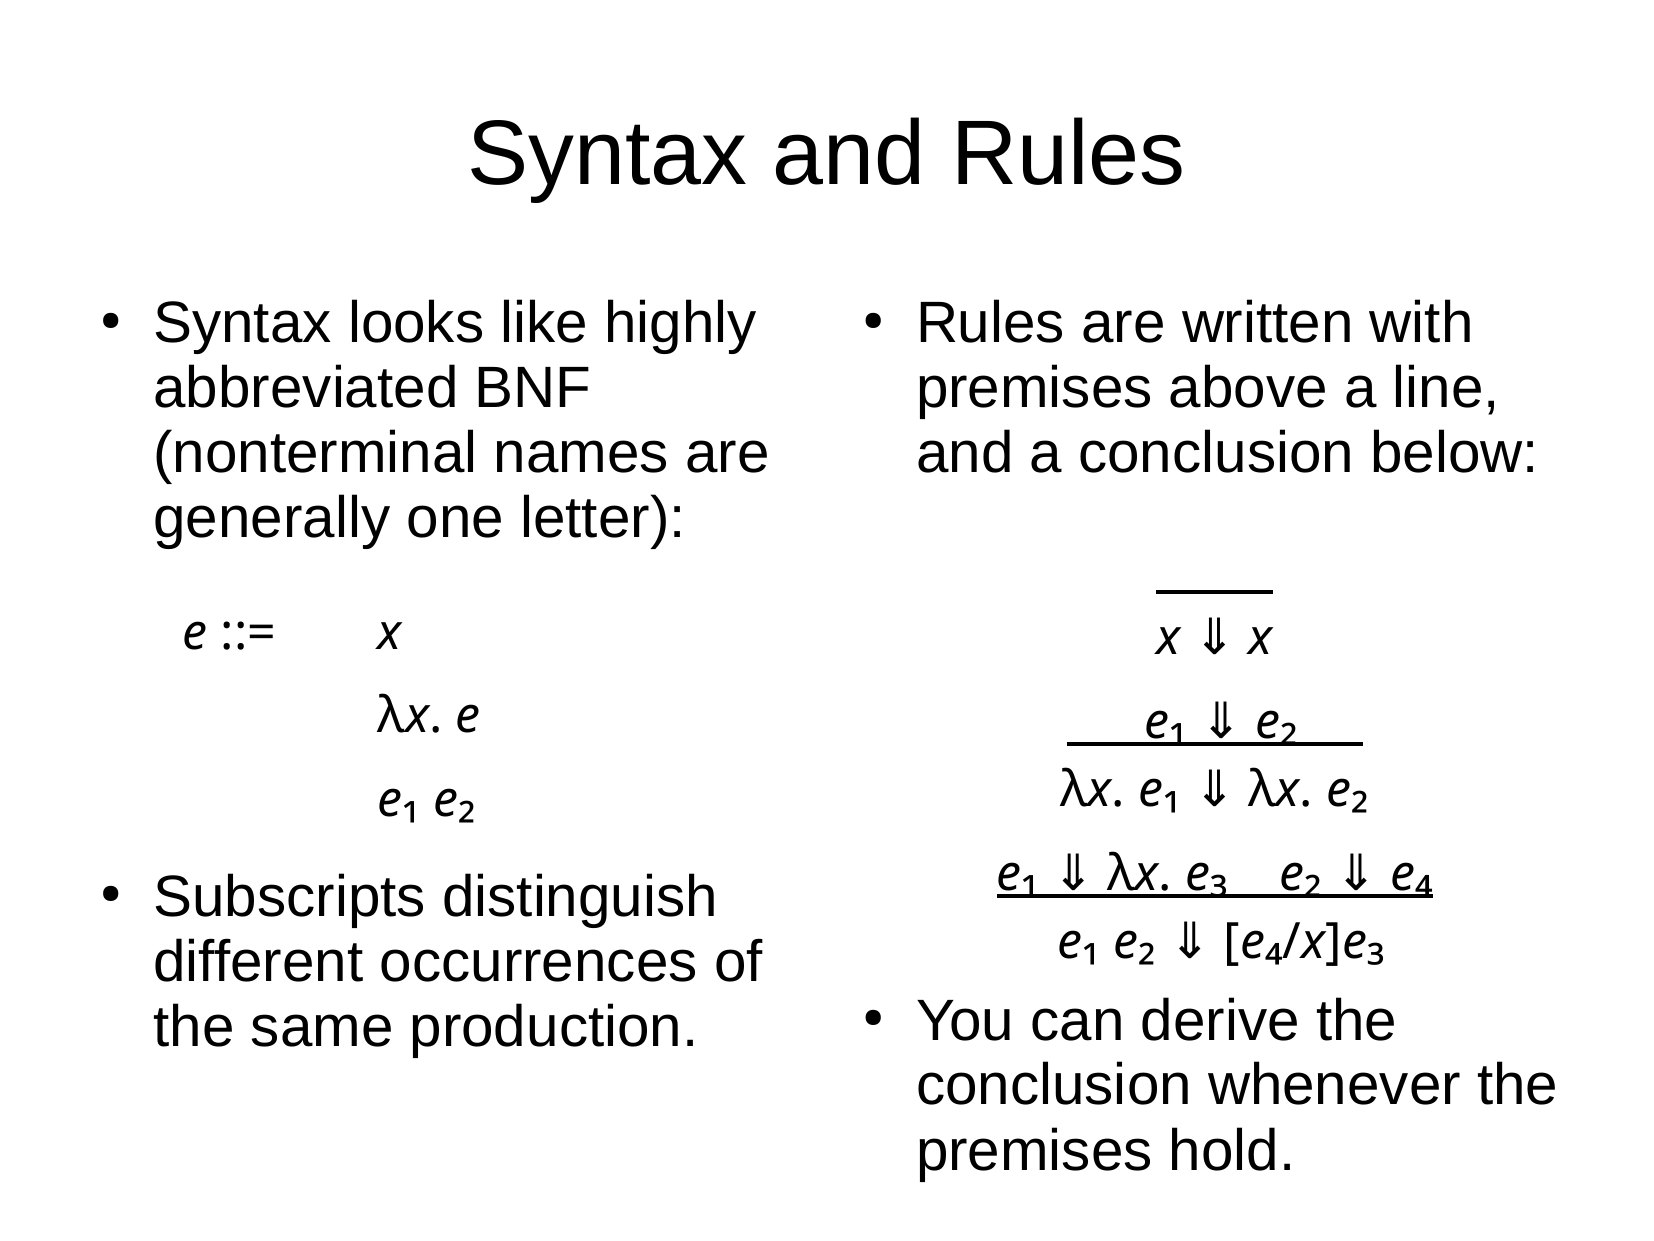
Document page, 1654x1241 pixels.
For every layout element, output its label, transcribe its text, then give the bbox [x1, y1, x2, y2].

table_cell e₁ ⇓ e₂ λx. e₁ ⇓ λx. e₂ [930, 678, 1500, 829]
table_header e ::= [169, 589, 363, 672]
list Rules are written with premises above a line, and a conclusion below: You can derive the conclusion whenever the premises hold. [845, 290, 1572, 1180]
table_cell λx. e [364, 673, 558, 755]
table_cell e₁ ⇓ λx. e₃ e₂ ⇓ e₄ e₁ e₂ ⇓ [e₄/x]e₃ [930, 830, 1500, 981]
table_cell e₁ e₂ [364, 756, 558, 839]
table_cell [559, 756, 753, 839]
title Syntax and Rules [82, 49, 1571, 257]
table_header x ⇓ x [930, 526, 1500, 677]
table_cell [559, 673, 753, 755]
table_header [559, 589, 753, 672]
table_cell [169, 673, 363, 755]
table_cell [169, 756, 363, 839]
table_header x [364, 589, 558, 672]
list Syntax looks like highly abbreviated BNF (nonterminal names are generally one letter): Subscripts distinguish different occurrences of the same production. [82, 290, 809, 1109]
